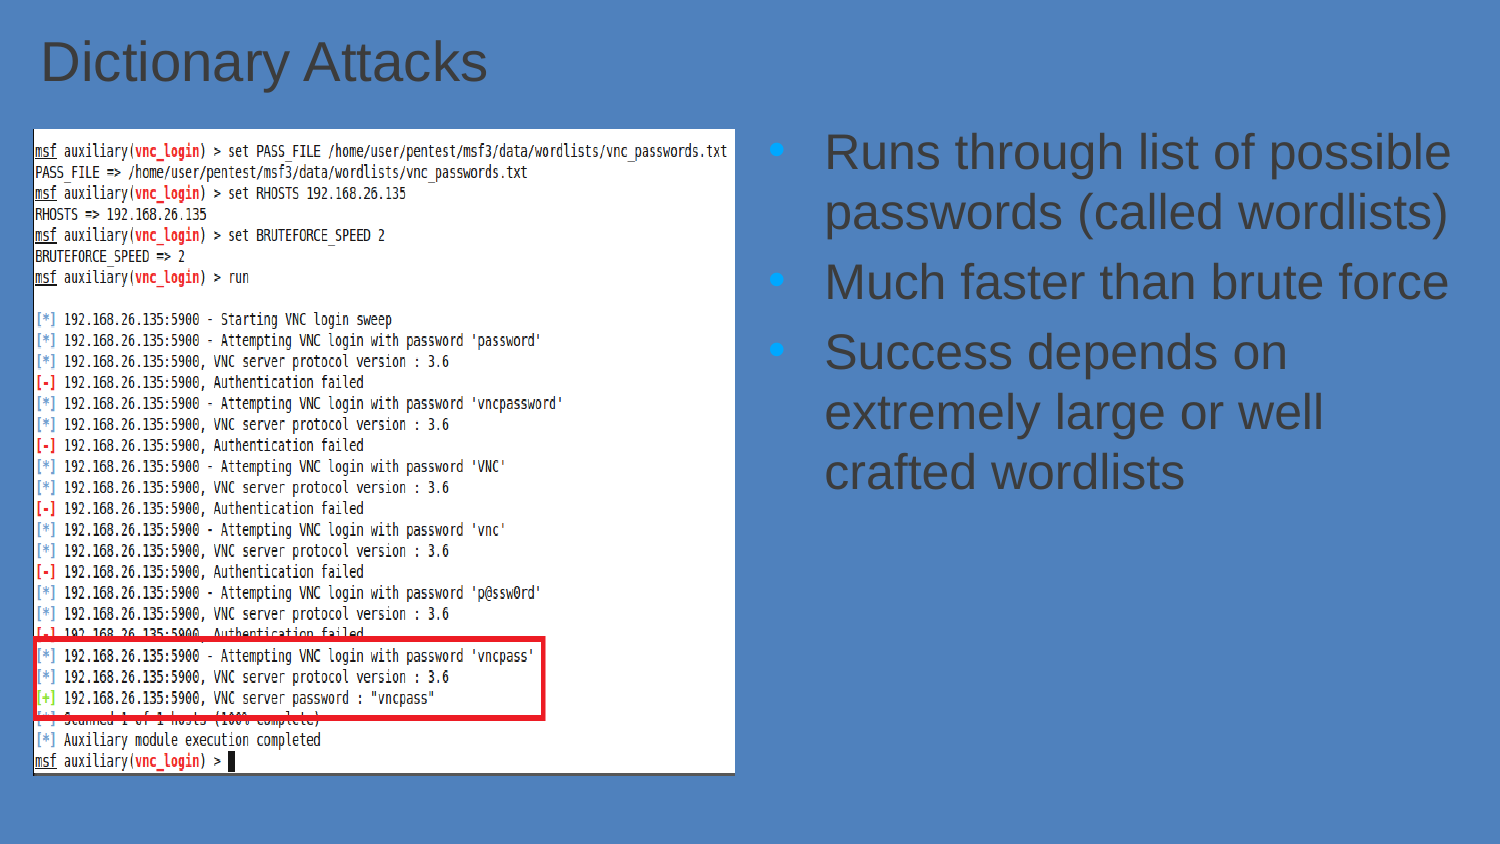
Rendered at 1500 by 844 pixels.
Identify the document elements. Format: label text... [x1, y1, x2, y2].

title Dictionary Attacks [33, 21, 1500, 97]
picture [33, 129, 735, 776]
list Runs through list of possible passwords (called wordlists) Much faster than brute force Success depends on extremely large or well crafted wordlists [760, 111, 1474, 802]
